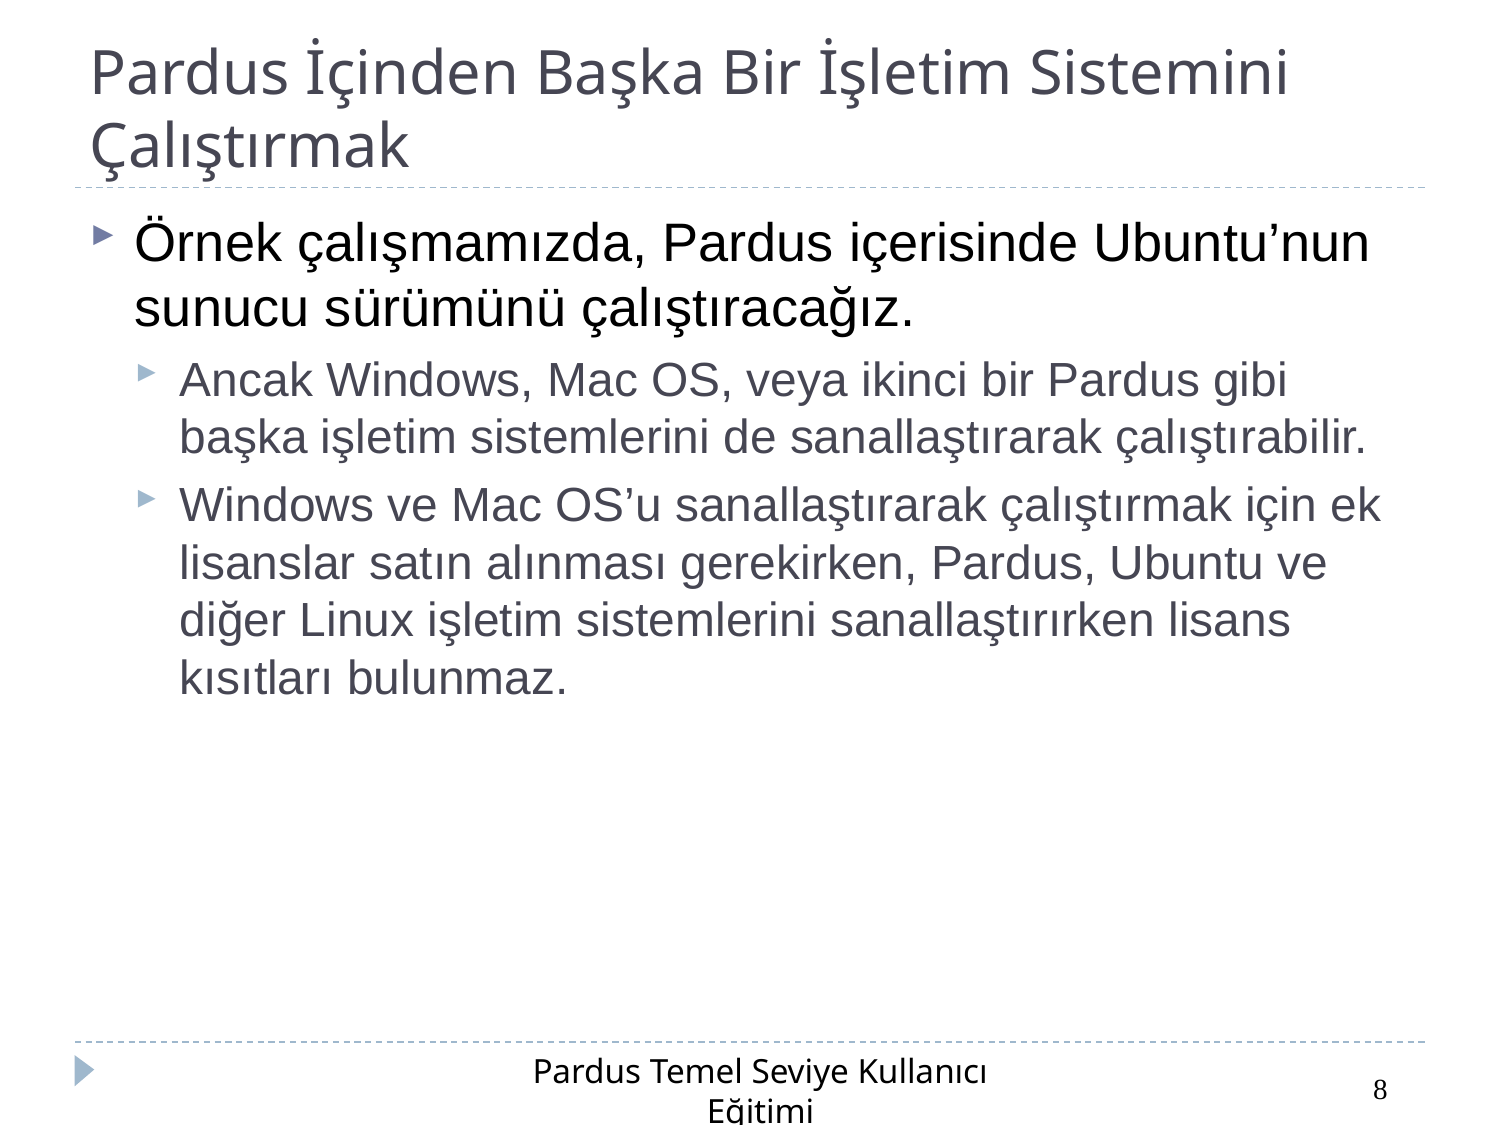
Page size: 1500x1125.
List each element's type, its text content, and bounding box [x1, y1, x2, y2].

title Pardus İçinden Başka Bir İşletim Sistemini Çalıştırmak [75, 24, 1425, 188]
list Örnek çalışmamızda, Pardus içerisinde Ubuntu’nun sunucu sürümünü çalıştıracağız. Ancak Windows, Mac OS, veya ikinci bir Pardus gibi başka işletim sistemlerini de sanallaştırarak çalıştırabilir. Windows ve Mac OS’u sanallaştırarak çalıştırmak için ek lisanslar satın alınması gerekirken, Pardus, Ubuntu ve diğer Linux işletim sistemlerini sanallaştırırken lisans kısıtları bulunmaz. [75, 200, 1425, 1010]
